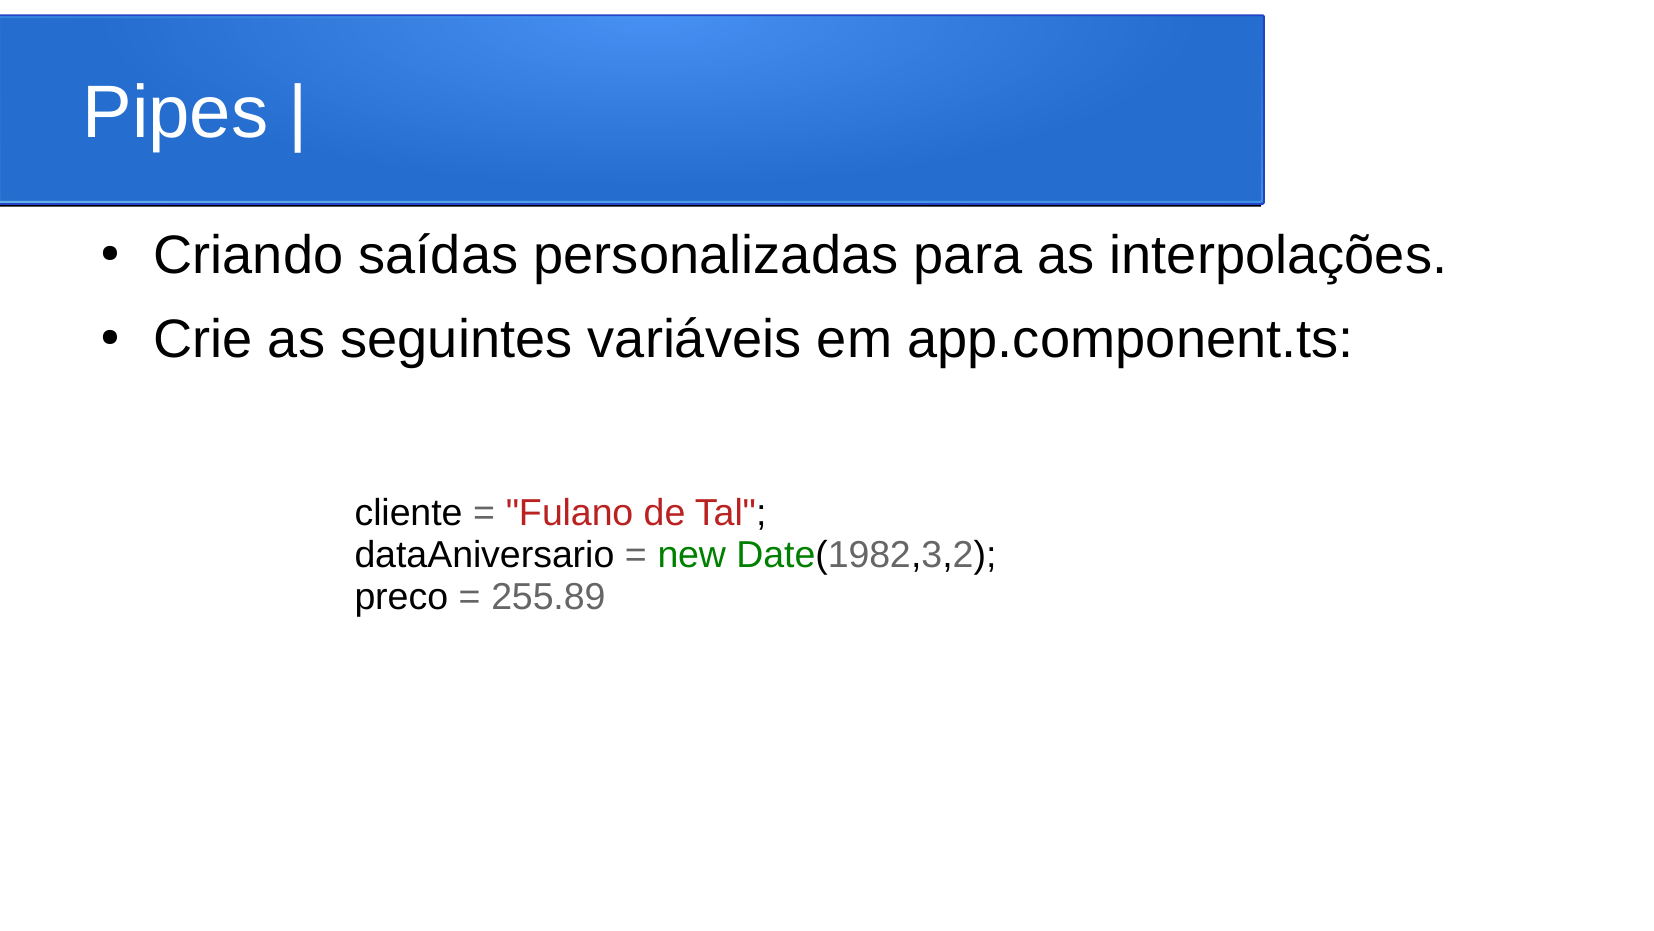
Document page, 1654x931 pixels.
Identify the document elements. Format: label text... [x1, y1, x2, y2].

list Criando saídas personalizadas para as interpolações. Crie as seguintes variáveis em app.component.ts: [82, 224, 1571, 764]
title Pipes | [82, 35, 1235, 189]
text_box cliente = "Fulano de Tal"; dataAniversario = new Date(1982,3,2); preco = 255.89 [318, 484, 1016, 626]
